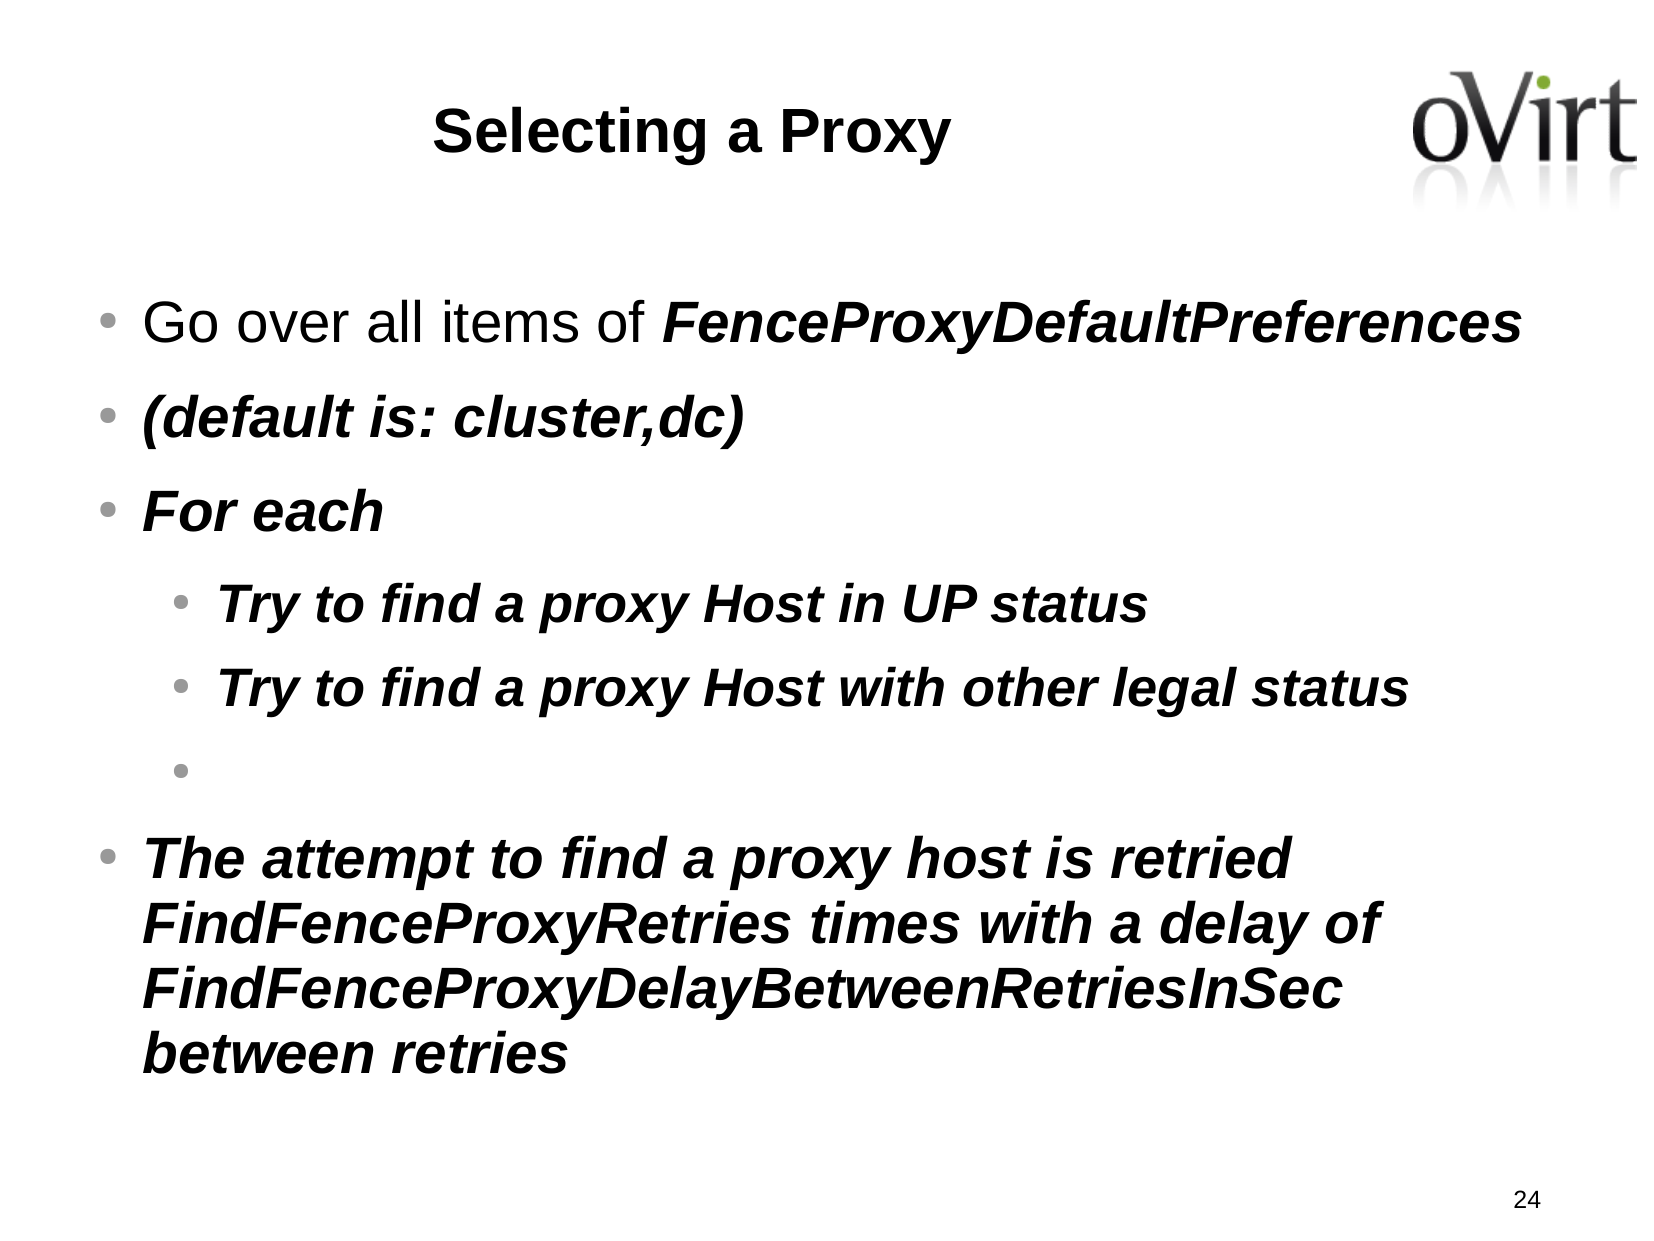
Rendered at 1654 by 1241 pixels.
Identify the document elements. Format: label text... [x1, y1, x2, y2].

title Selecting a Proxy [82, 37, 1303, 226]
list Go over all items of FenceProxyDefaultPreferences (default is: cluster,dc) For each Try to find a proxy Host in UP status Try to find a proxy Host with other legal status The attempt to find a proxy host is retried FindFenceProxyRetries times with a delay of FindFenceProxyDelayBetweenRetriesInSec between retries [82, 290, 1571, 1087]
picture [1413, 63, 1637, 212]
